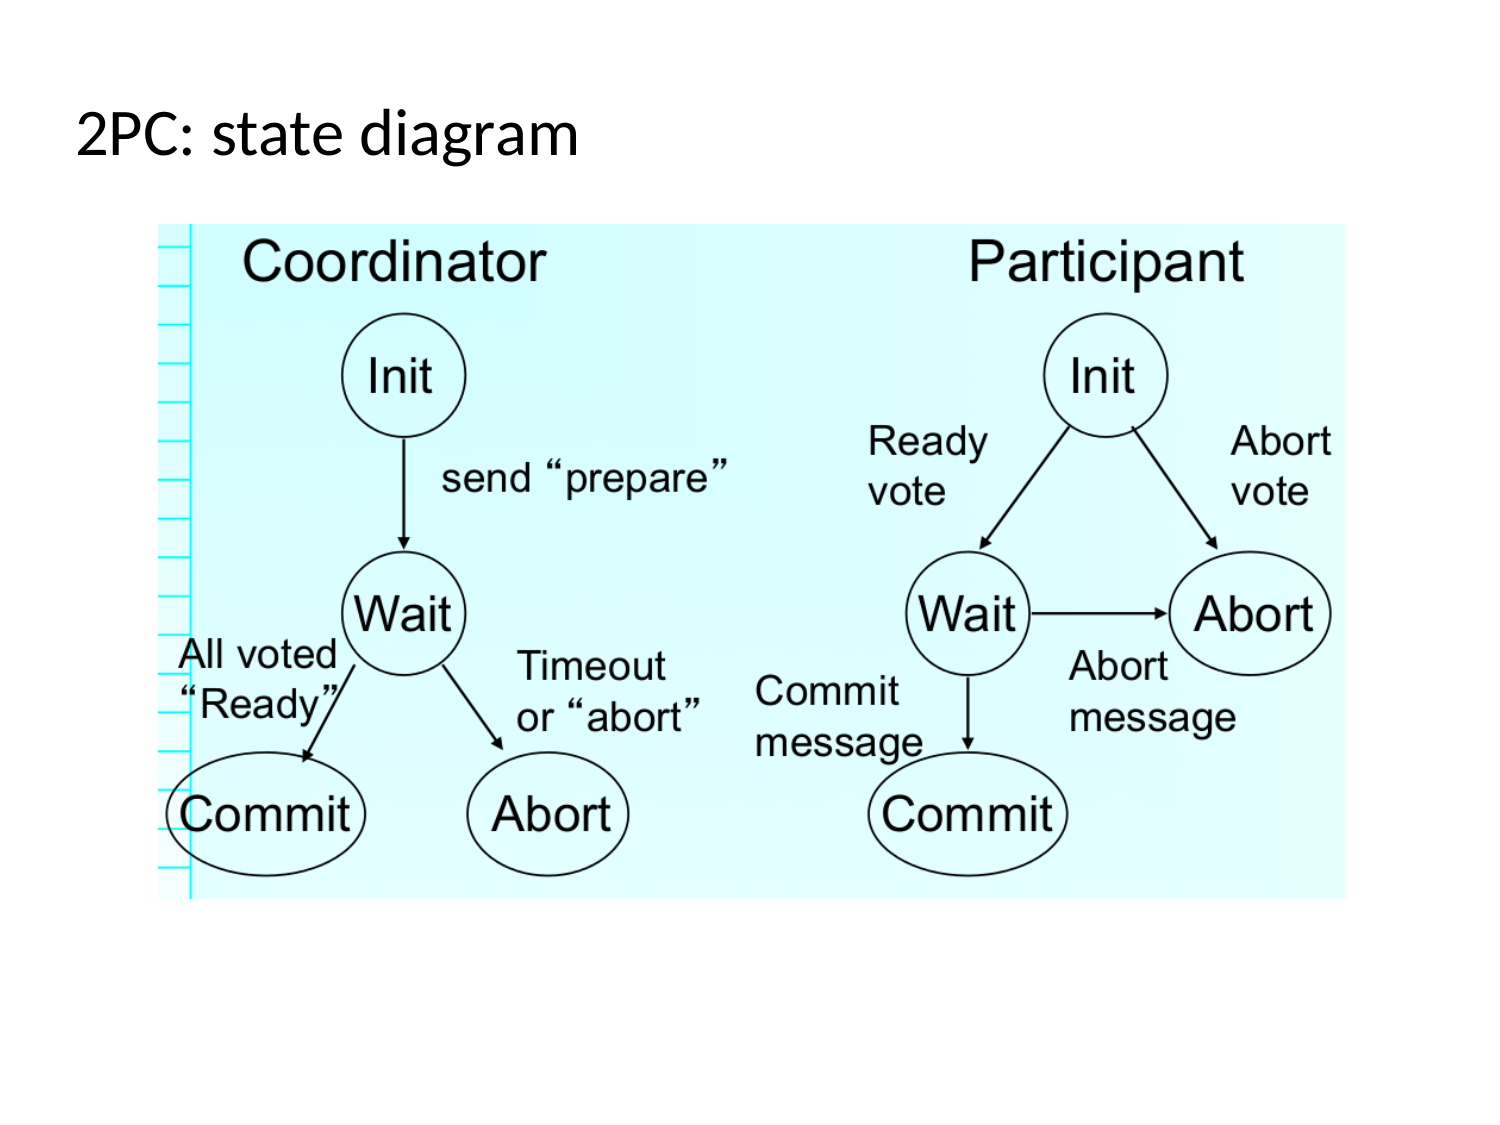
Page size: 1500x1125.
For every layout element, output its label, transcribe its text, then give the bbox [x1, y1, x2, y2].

title 2PC: state diagram [75, 45, 1425, 233]
picture [158, 224, 1345, 899]
